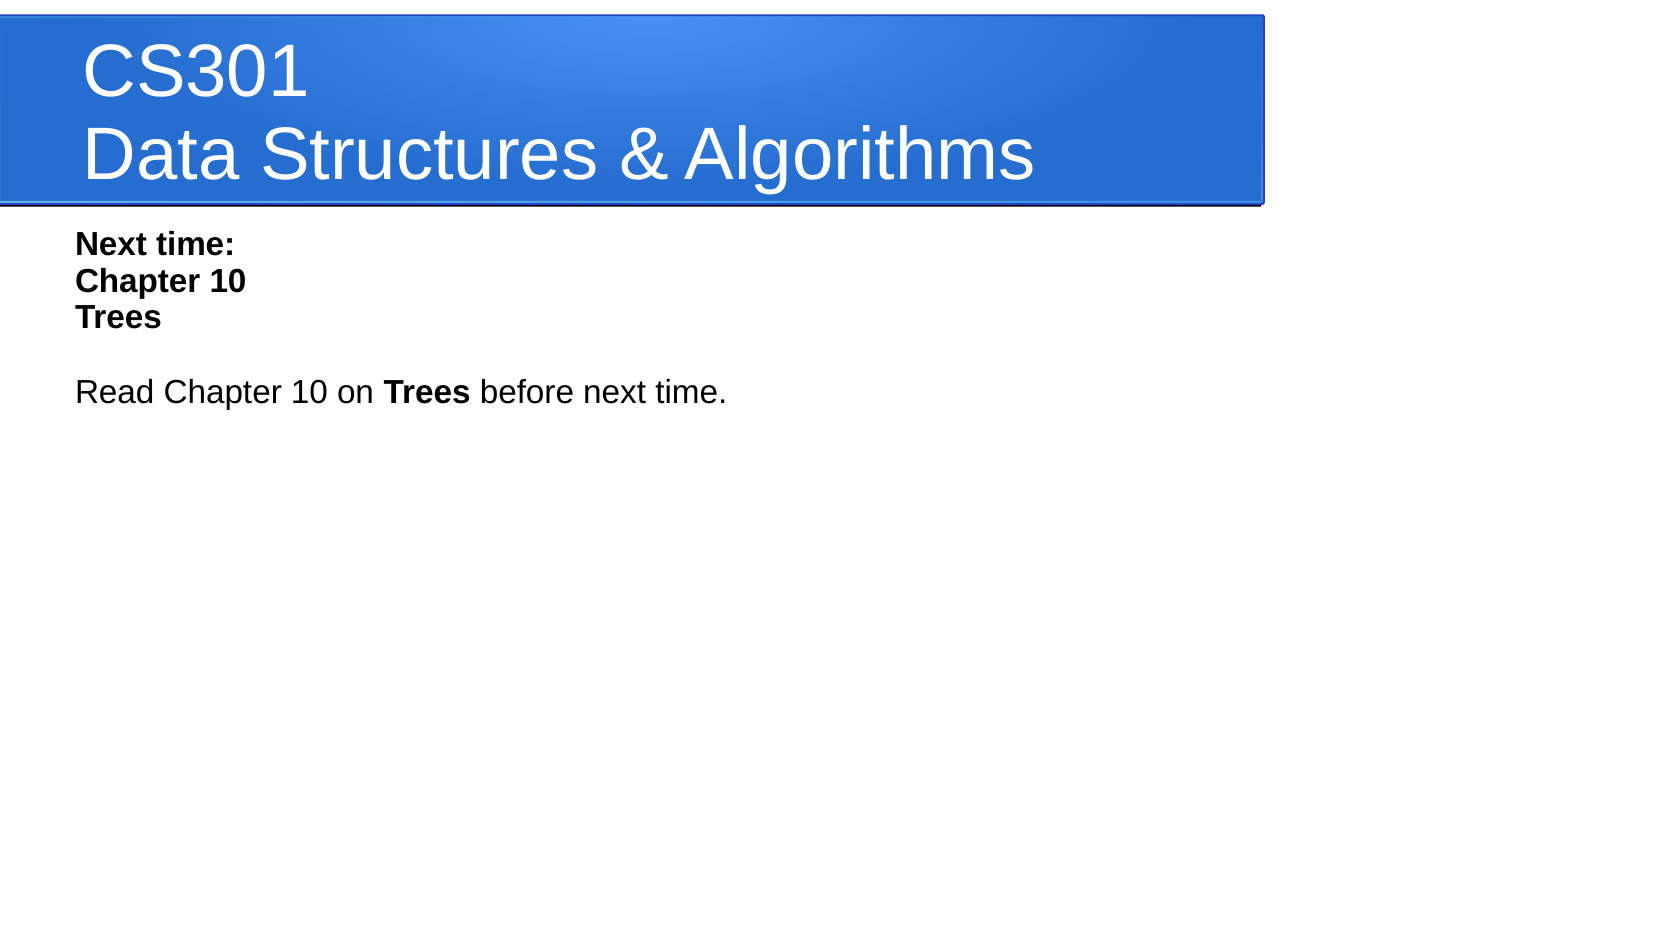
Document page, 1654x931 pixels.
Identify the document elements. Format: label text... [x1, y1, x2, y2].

subtitle Next time: Chapter 10 Trees Read Chapter 10 on Trees before next time. [75, 225, 796, 796]
title CS301 Data Structures & Algorithms [82, 29, 1235, 196]
